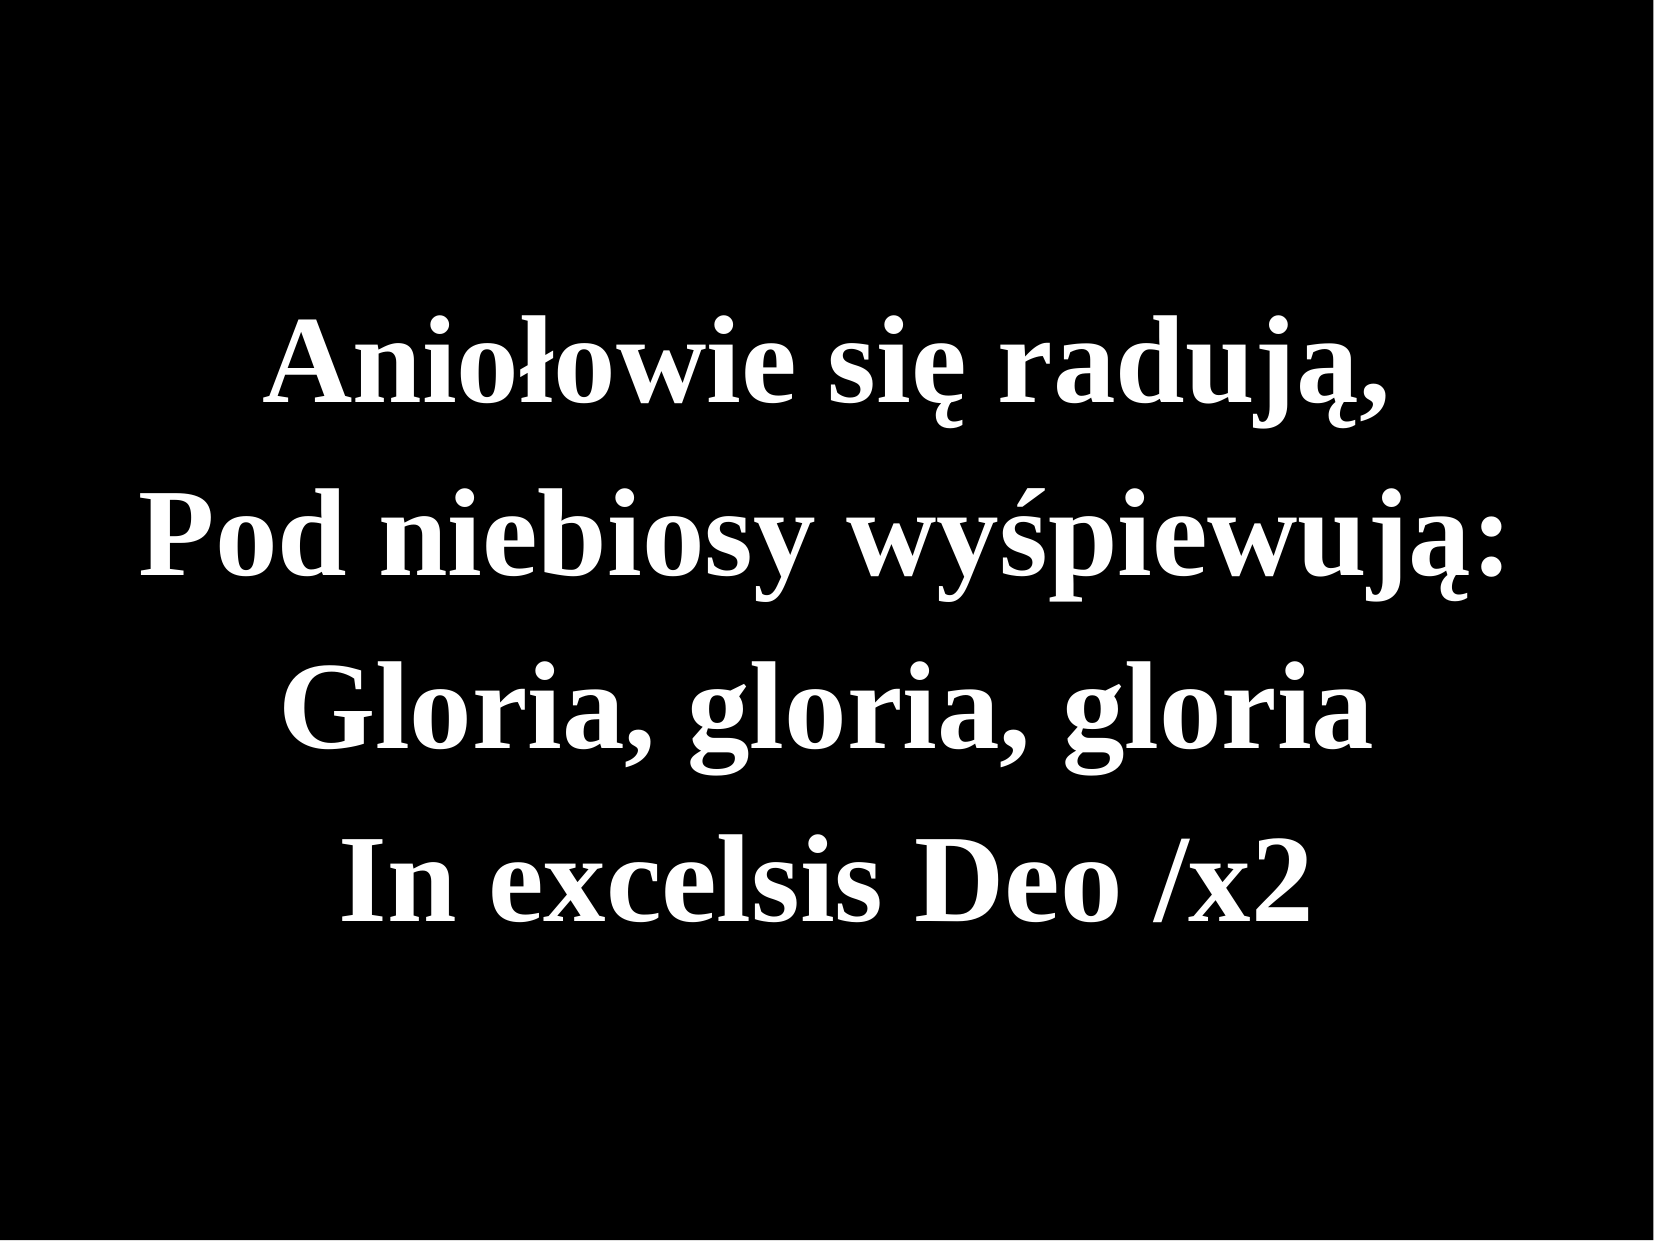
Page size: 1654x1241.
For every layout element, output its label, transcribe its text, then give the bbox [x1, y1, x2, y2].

title Aniołowie się radują, ppp Pod niebiosy wyśpiewują: ppp Gloria, gloria, gloria ppp In excelsis Deo /x2 [0, 0, 1654, 1241]
